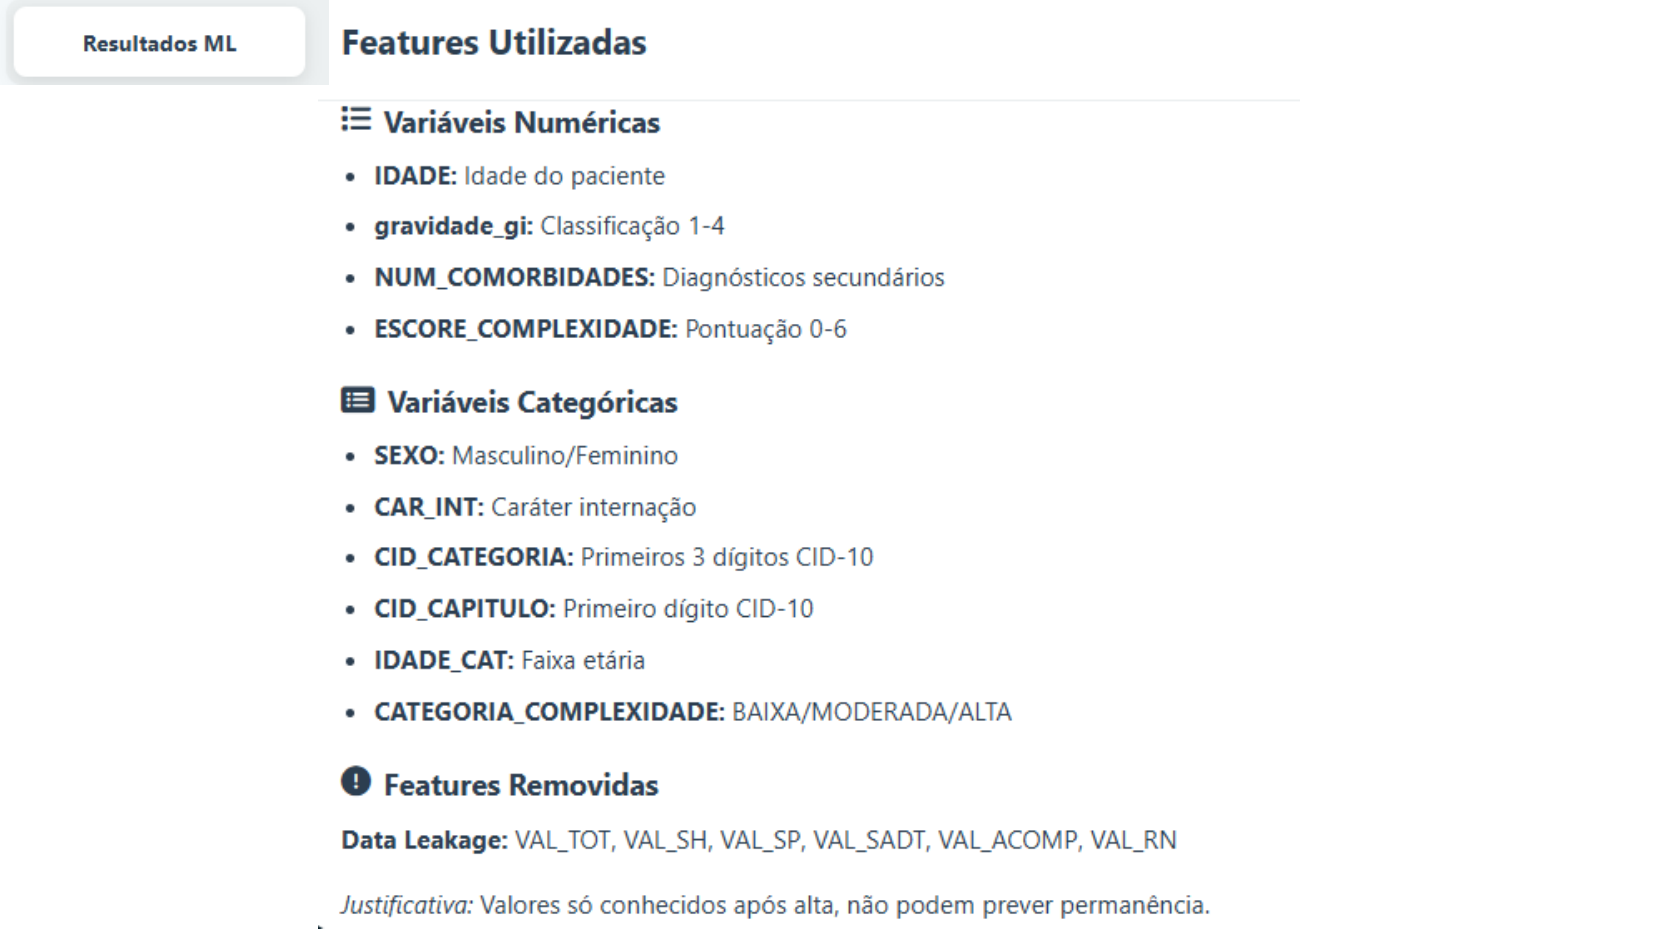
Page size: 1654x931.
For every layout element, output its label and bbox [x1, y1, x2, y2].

picture [0, 0, 1300, 929]
